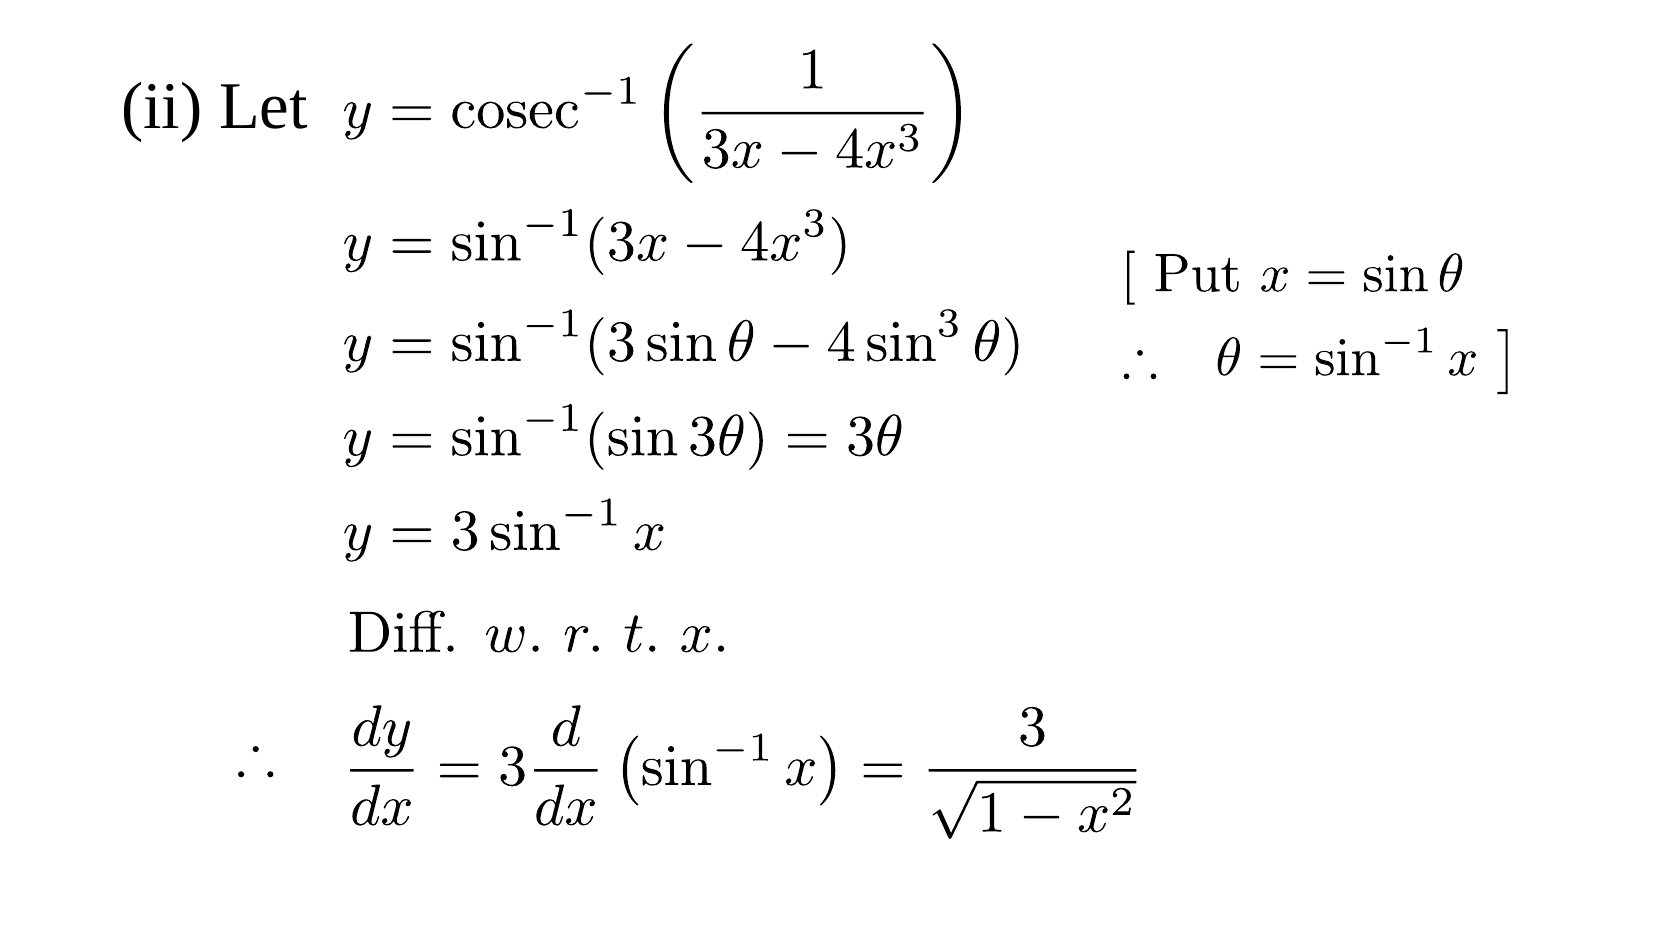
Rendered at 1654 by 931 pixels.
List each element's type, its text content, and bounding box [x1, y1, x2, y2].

text_box [344, 498, 664, 562]
text_box [344, 309, 1019, 376]
text_box [343, 43, 961, 183]
text_box [344, 403, 902, 470]
text_box [344, 208, 846, 275]
text_box [238, 745, 274, 778]
text_box [350, 705, 1137, 839]
text_box [1123, 327, 1508, 395]
text_box [1123, 250, 1463, 305]
title (ii) Let [47, 37, 1595, 898]
text_box [349, 610, 725, 653]
